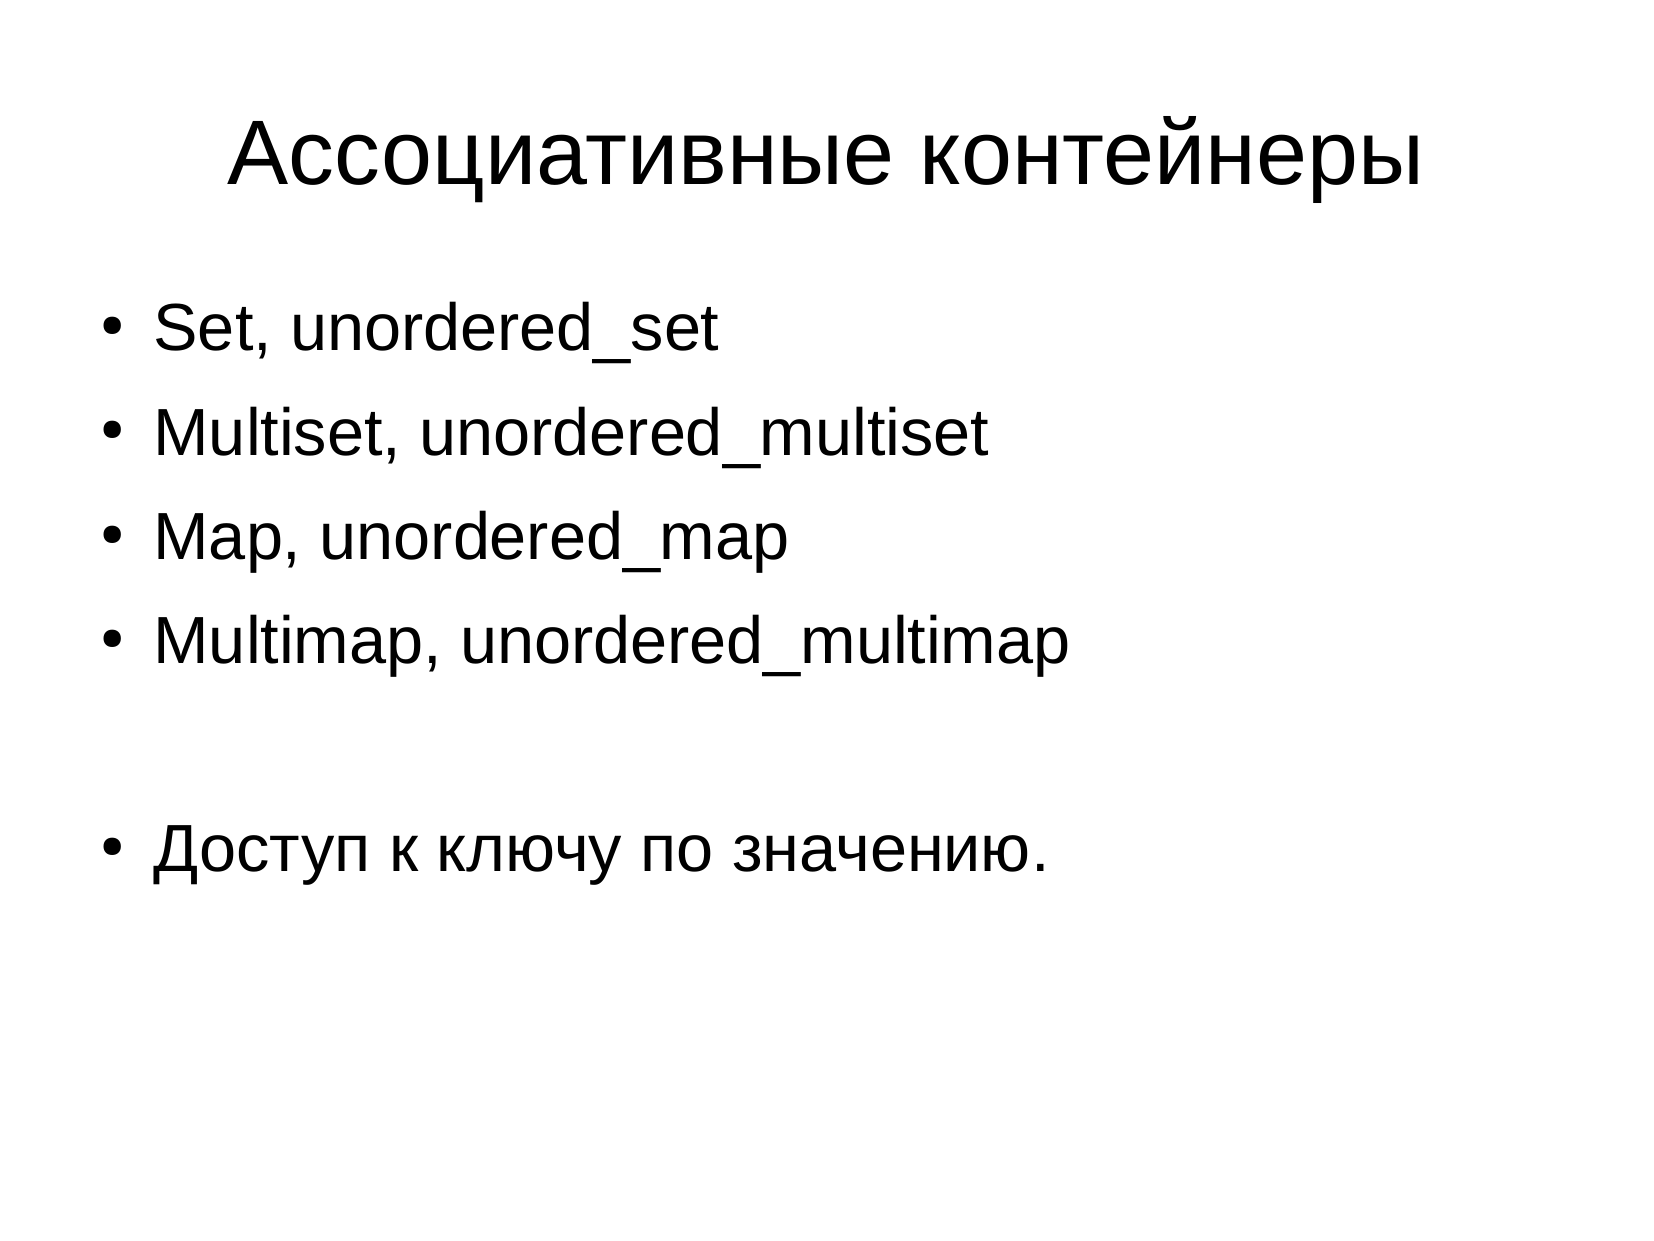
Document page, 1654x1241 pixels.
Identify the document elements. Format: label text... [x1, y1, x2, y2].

list Set, unordered_set Multiset, unordered_multiset Map, unordered_map Multimap, unordered_multimap Доступ к ключу по значению. [82, 290, 1571, 1010]
title Ассоциативные контейнеры [82, 49, 1571, 257]
